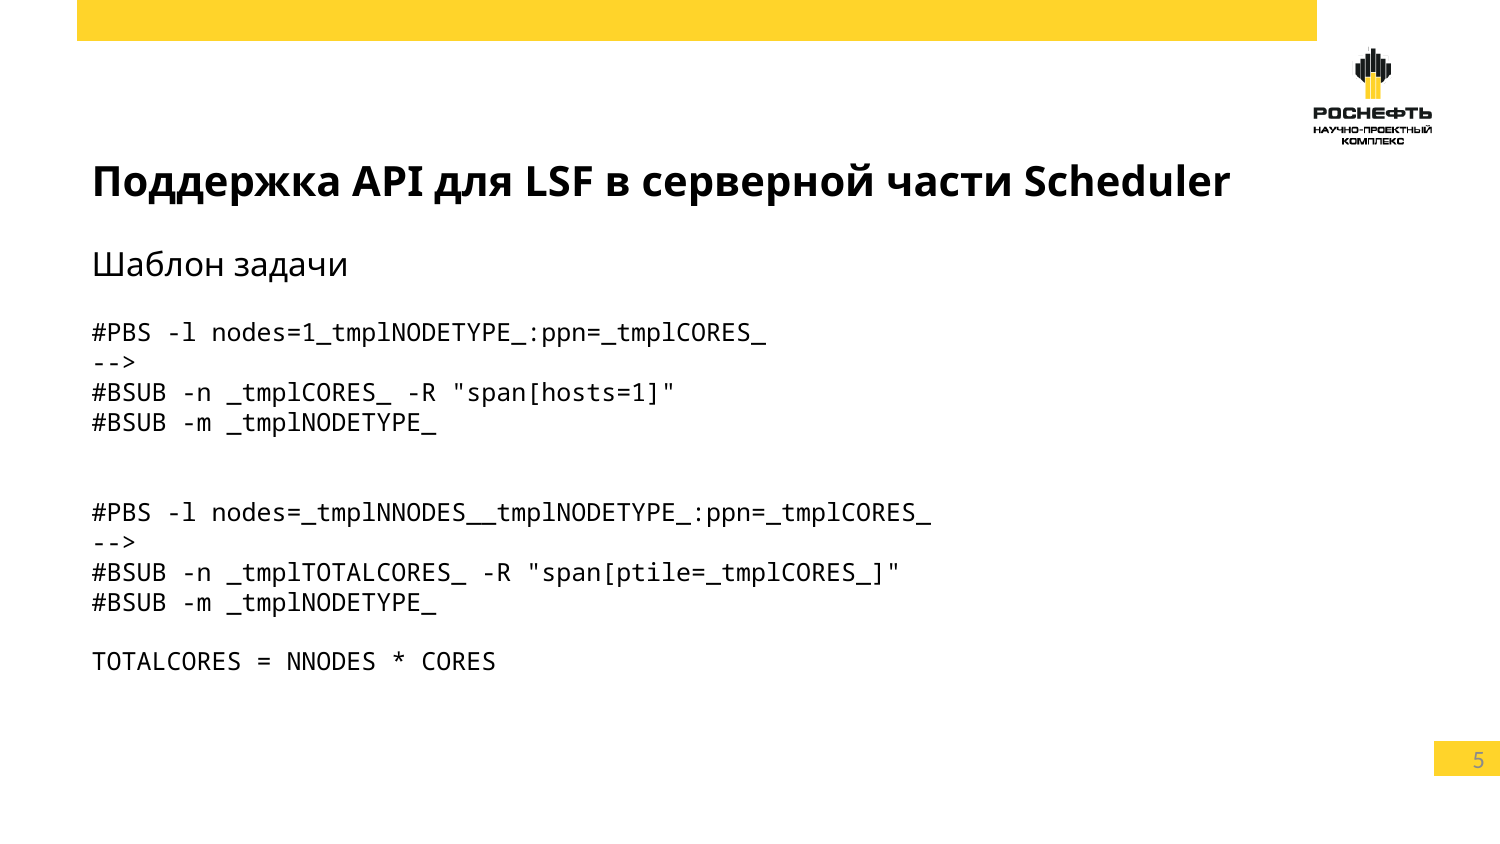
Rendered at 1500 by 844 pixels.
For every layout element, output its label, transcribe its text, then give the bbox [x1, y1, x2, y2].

text_box Шаблон задачи [76, 235, 583, 292]
picture [1269, 0, 1500, 236]
text_box Поддержка API для LSF в серверной части Scheduler [76, 147, 1292, 263]
text_box #PBS -l nodes=1_tmplNODETYPE_:ppn=_tmplCORES_ --> #BSUB -n _tmplCORES_ -R "span[hosts=1]" #BSUB -m _tmplNODETYPE_ #PBS -l nodes=_tmplNNODES__tmplNODETYPE_:ppn=_tmplCORES_ --> #BSUB -n _tmplTOTALCORES_ -R "span[ptile=_tmplCORES_]" #BSUB -m _tmplNODETYPE_ TOTALCORES = NNODES * CORES [76, 309, 982, 684]
